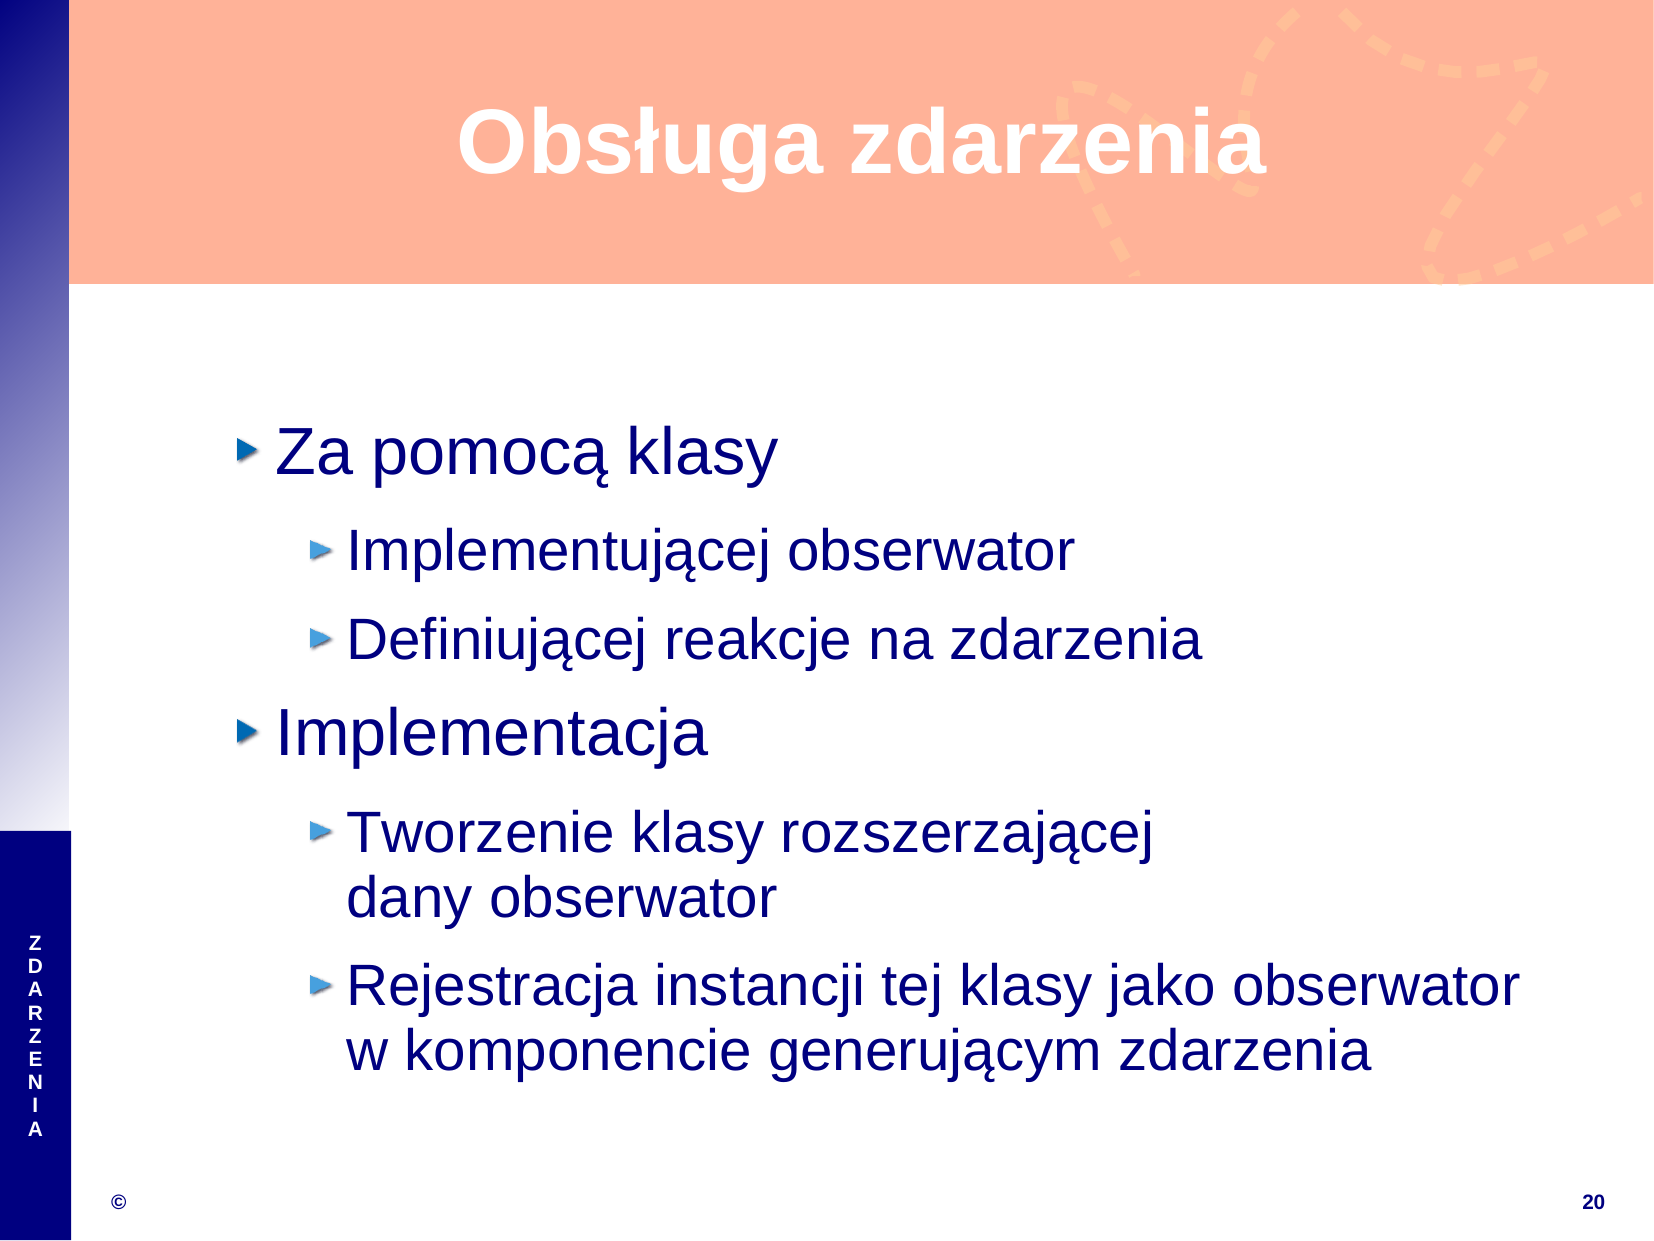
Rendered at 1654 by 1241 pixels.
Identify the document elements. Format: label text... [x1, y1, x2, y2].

title Obsługa zdarzenia [70, 37, 1654, 246]
text_box Z D A R Z E N I A [0, 831, 71, 1241]
list Za pomocą klasy Implementującej obserwator Definiującej reakcje na zdarzenia Implementacja Tworzenie klasy rozszerzającej dany obserwator Rejestracja instancji tej klasy jako obserwator w komponencie generującym zdarzenia [204, 413, 1523, 1082]
